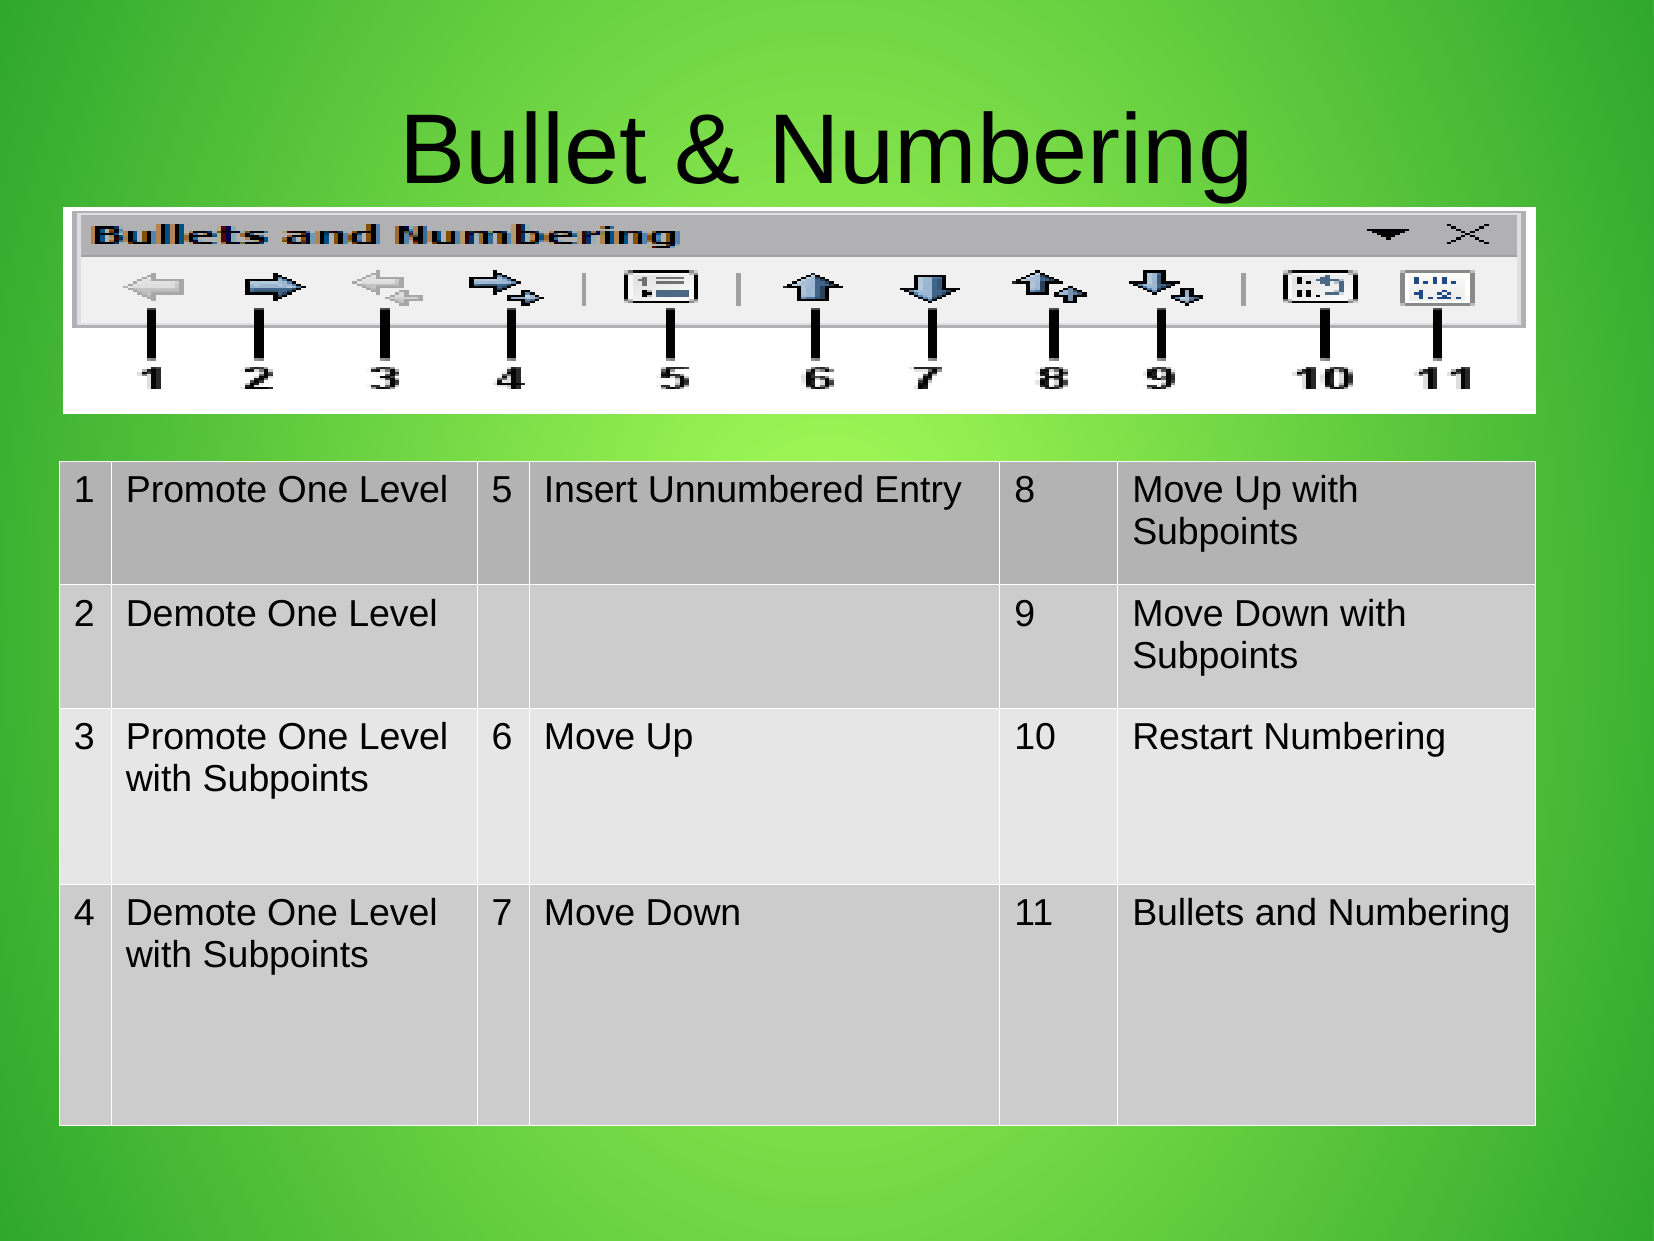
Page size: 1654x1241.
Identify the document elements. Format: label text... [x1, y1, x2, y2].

table_cell Demote One Level [112, 585, 477, 708]
table_cell [530, 585, 999, 708]
table_cell Demote One Level with Subpoints [112, 885, 477, 1125]
table_cell Move Down [530, 885, 999, 1125]
table_cell 11 [1000, 885, 1117, 1125]
table_cell 3 [60, 709, 111, 884]
table_cell Move Down with Subpoints [1118, 585, 1535, 708]
table_cell 2 [60, 585, 111, 708]
table_cell 4 [60, 885, 111, 1125]
table_header Insert Unnumbered Entry [530, 462, 999, 584]
table_header 5 [478, 462, 529, 584]
table_header 1 [60, 462, 111, 584]
table_header 8 [1000, 462, 1117, 584]
table_cell 10 [1000, 709, 1117, 884]
table_cell Promote One Level with Subpoints [112, 709, 477, 884]
picture [63, 207, 1536, 414]
table_cell 7 [478, 885, 529, 1125]
title Bullet & Numbering [82, 47, 1571, 252]
table_header Move Up with Subpoints [1118, 462, 1535, 584]
table_cell Restart Numbering [1118, 709, 1535, 884]
table_cell Bullets and Numbering [1118, 885, 1535, 1125]
table_cell 6 [478, 709, 529, 884]
table_cell Move Up [530, 709, 999, 884]
table_header Promote One Level [112, 462, 477, 584]
table_cell [478, 585, 529, 708]
table_cell 9 [1000, 585, 1117, 708]
